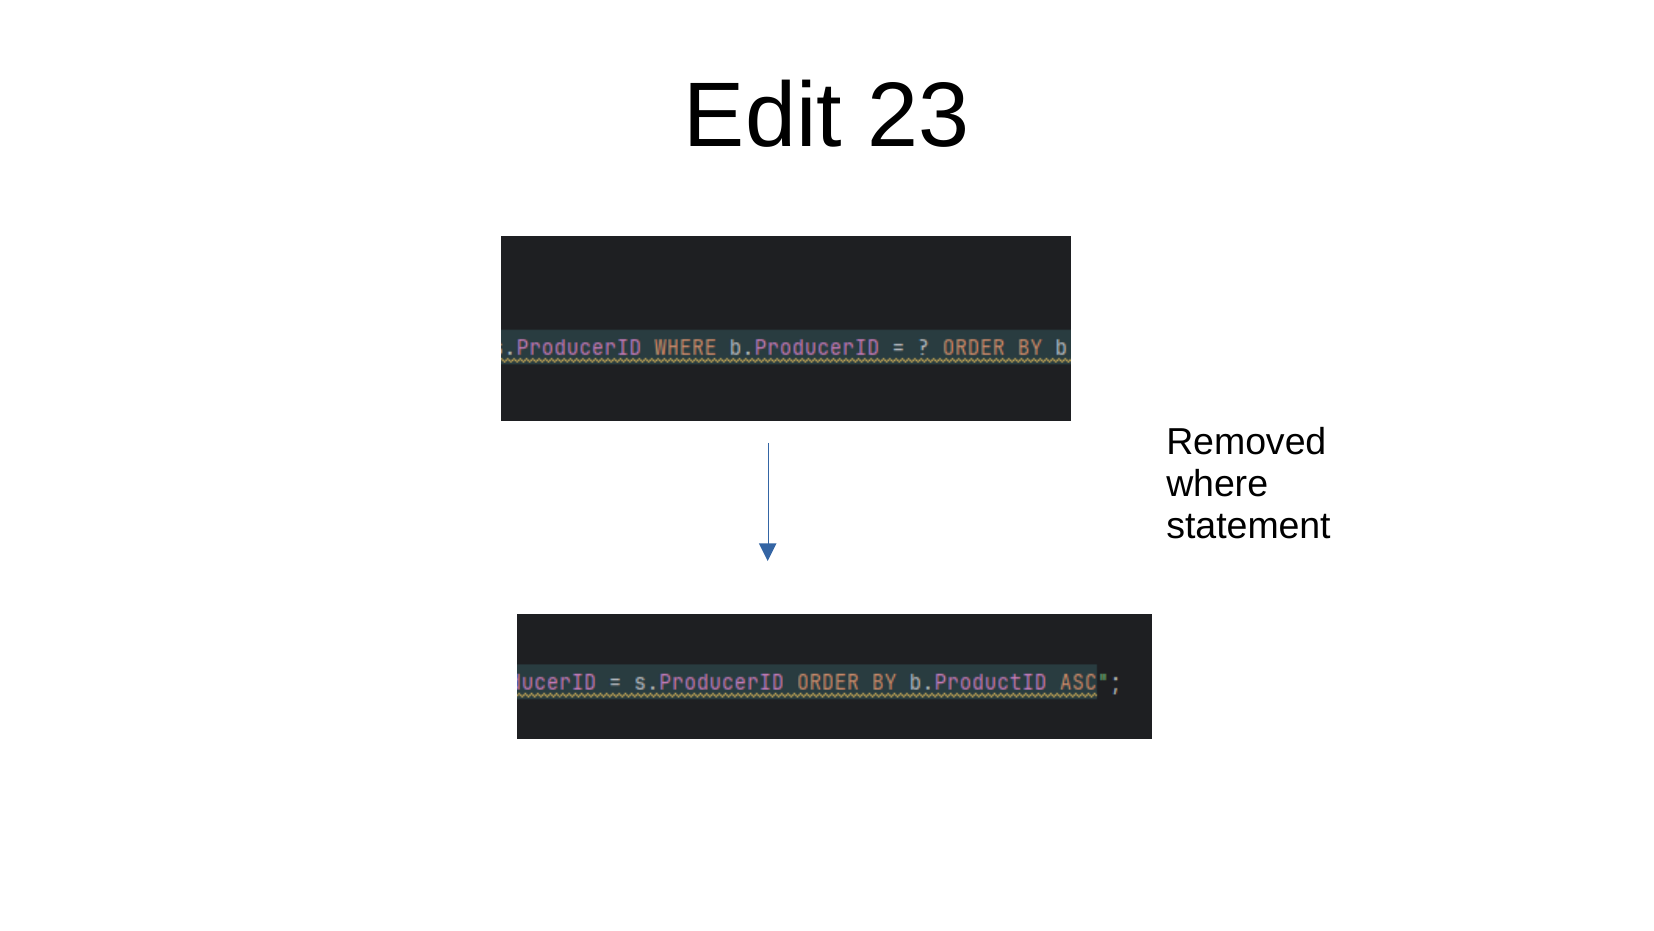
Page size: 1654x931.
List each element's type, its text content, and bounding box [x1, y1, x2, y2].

text_box Removed where statement [1151, 413, 1388, 555]
picture [517, 614, 1152, 739]
title Edit 23 [82, 37, 1571, 193]
picture [501, 236, 1071, 421]
